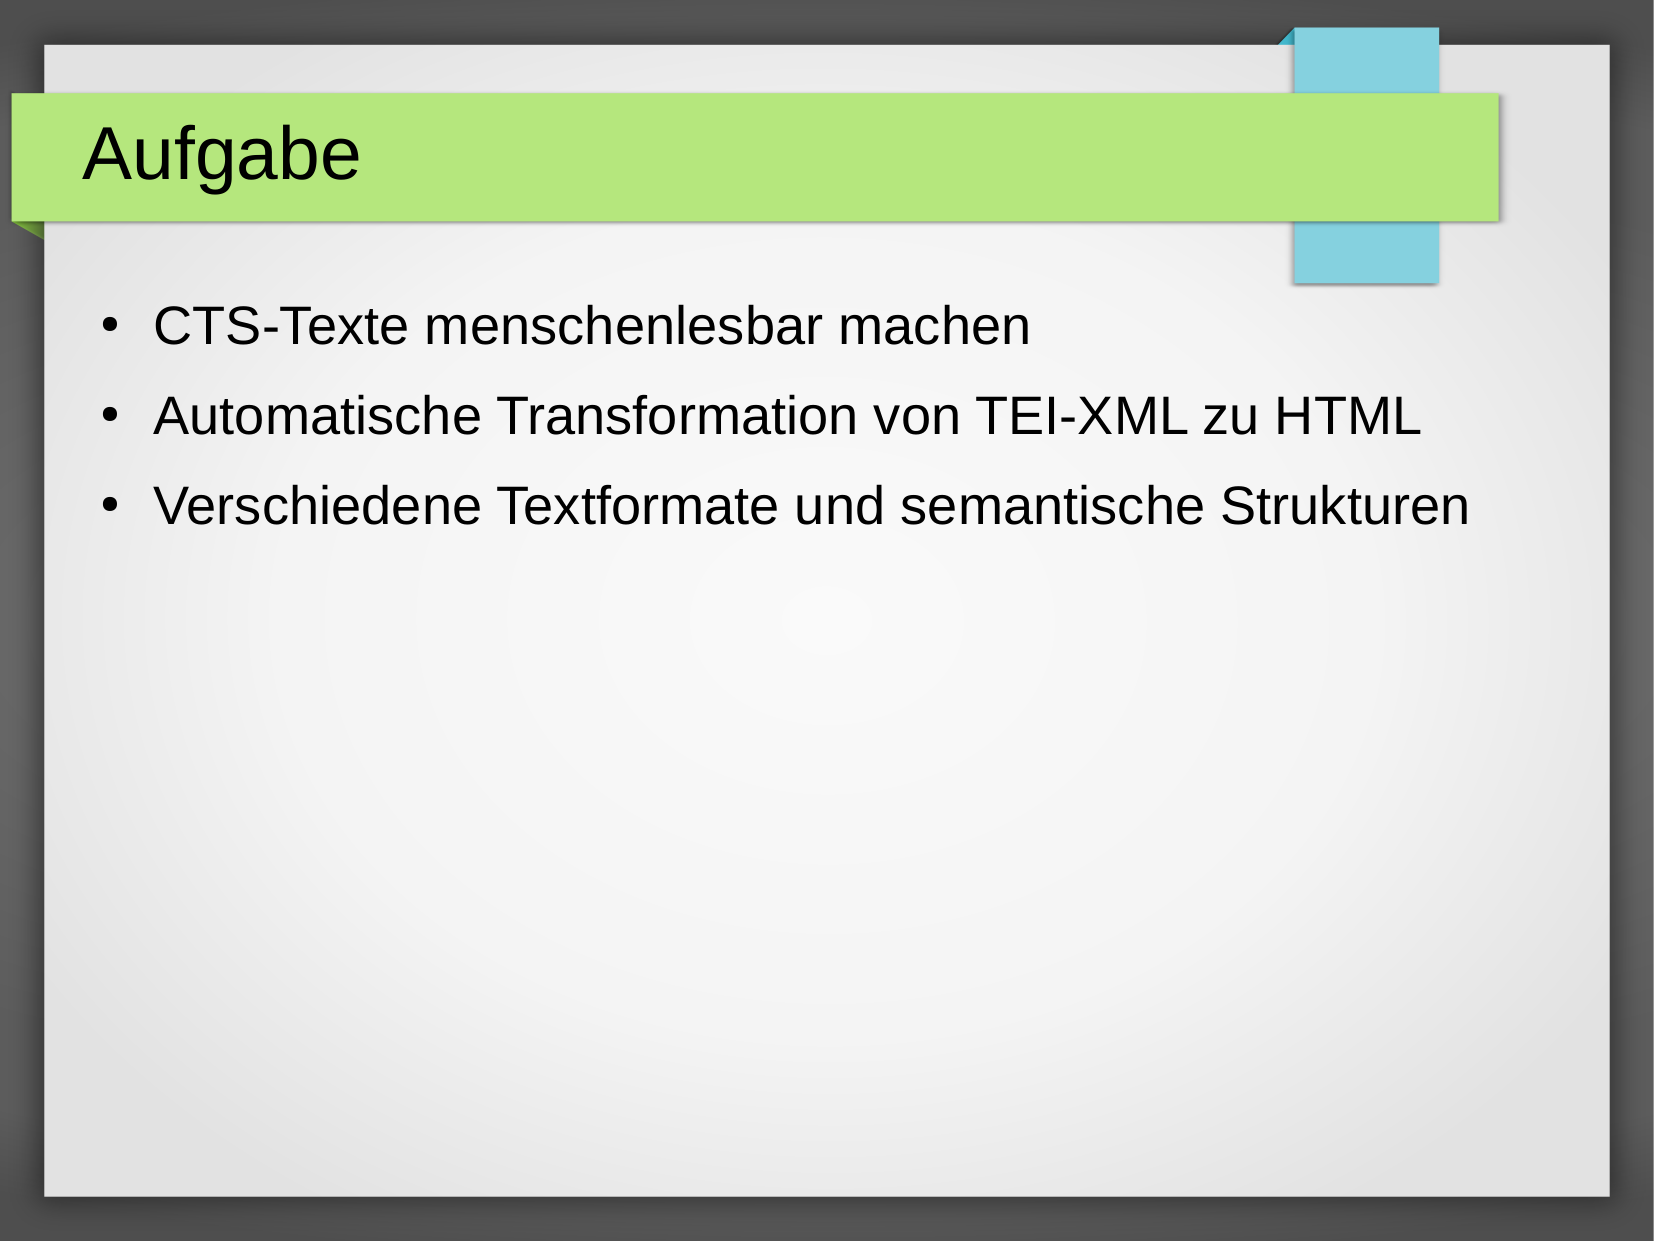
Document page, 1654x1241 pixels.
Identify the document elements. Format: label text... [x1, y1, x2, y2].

list CTS-Texte menschenlesbar machen Automatische Transformation von TEI-XML zu HTML Verschiedene Textformate und semantische Strukturen [82, 295, 1571, 1015]
picture [0, 0, 1654, 1241]
title Aufgabe [82, 94, 1264, 213]
